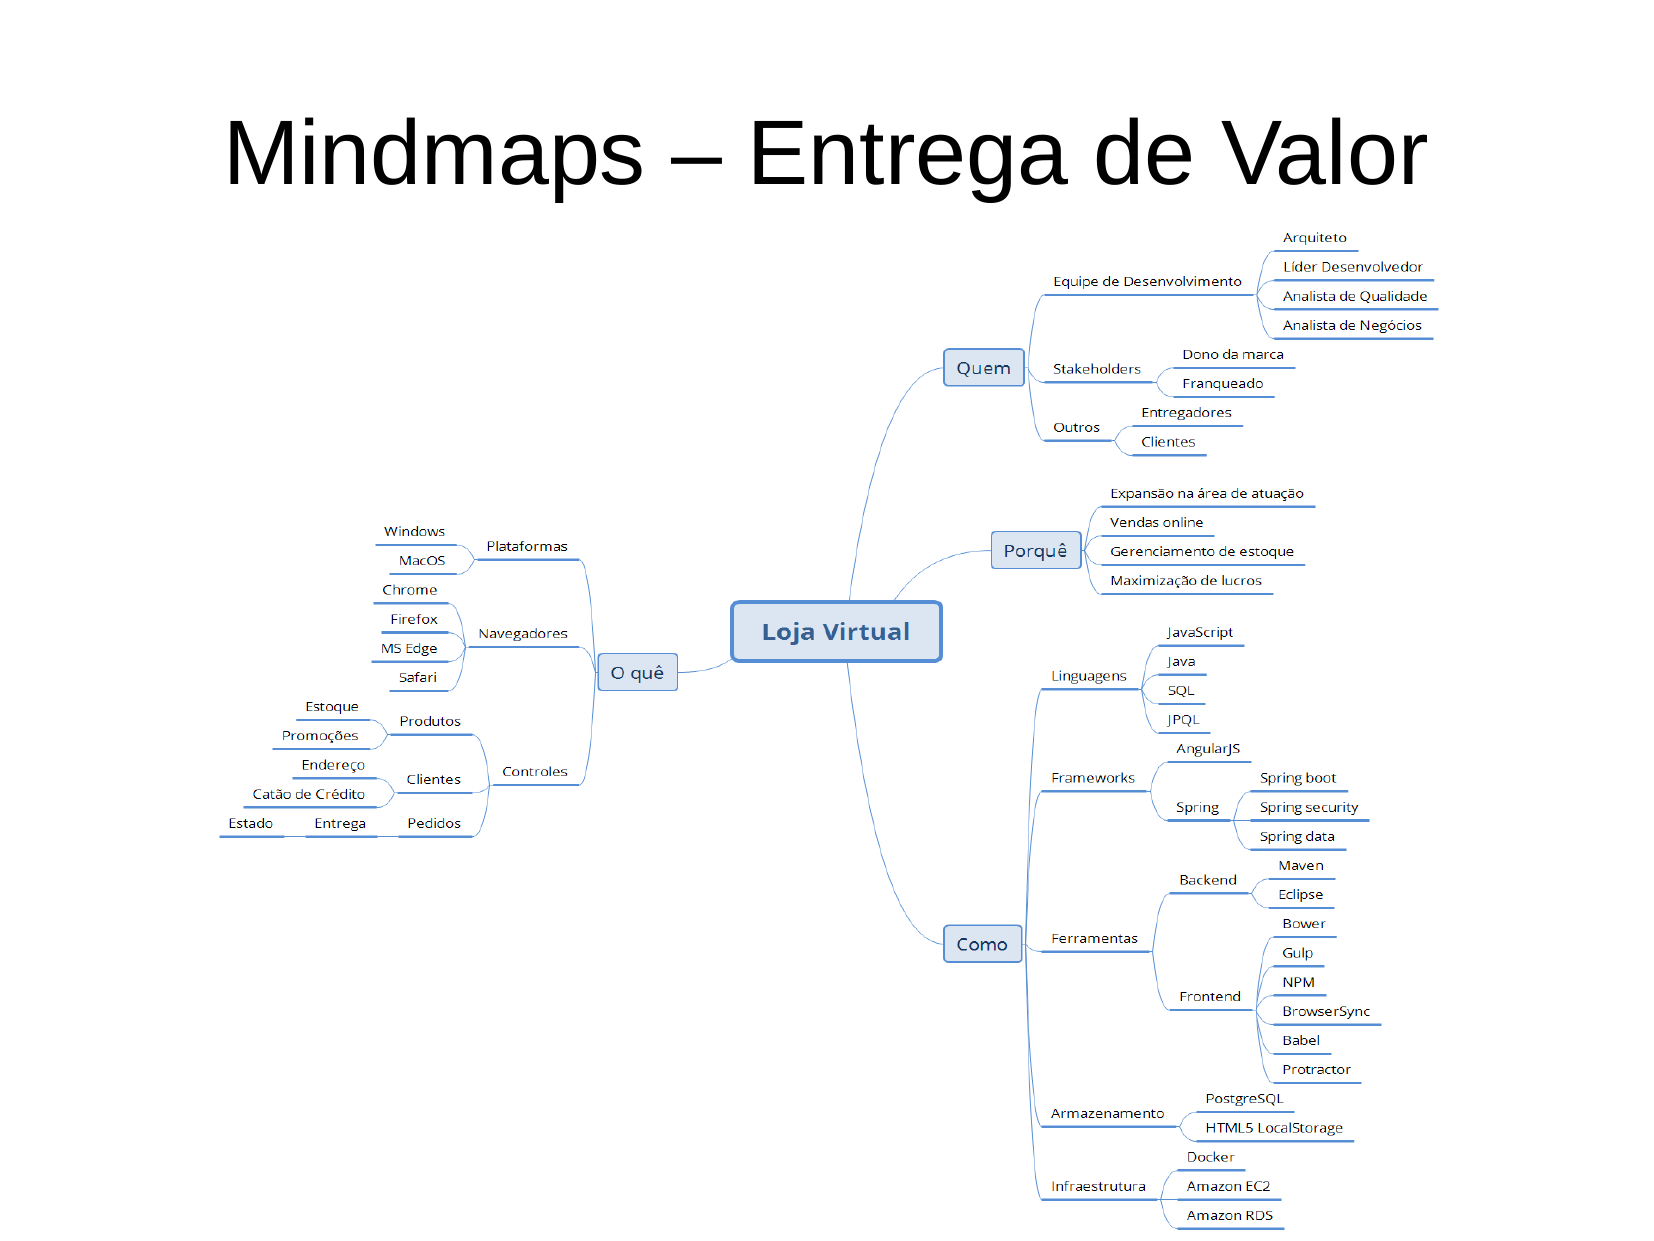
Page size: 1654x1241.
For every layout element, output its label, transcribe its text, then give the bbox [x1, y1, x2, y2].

picture [204, 212, 1453, 1241]
title Mindmaps – Entrega de Valor [82, 49, 1571, 257]
